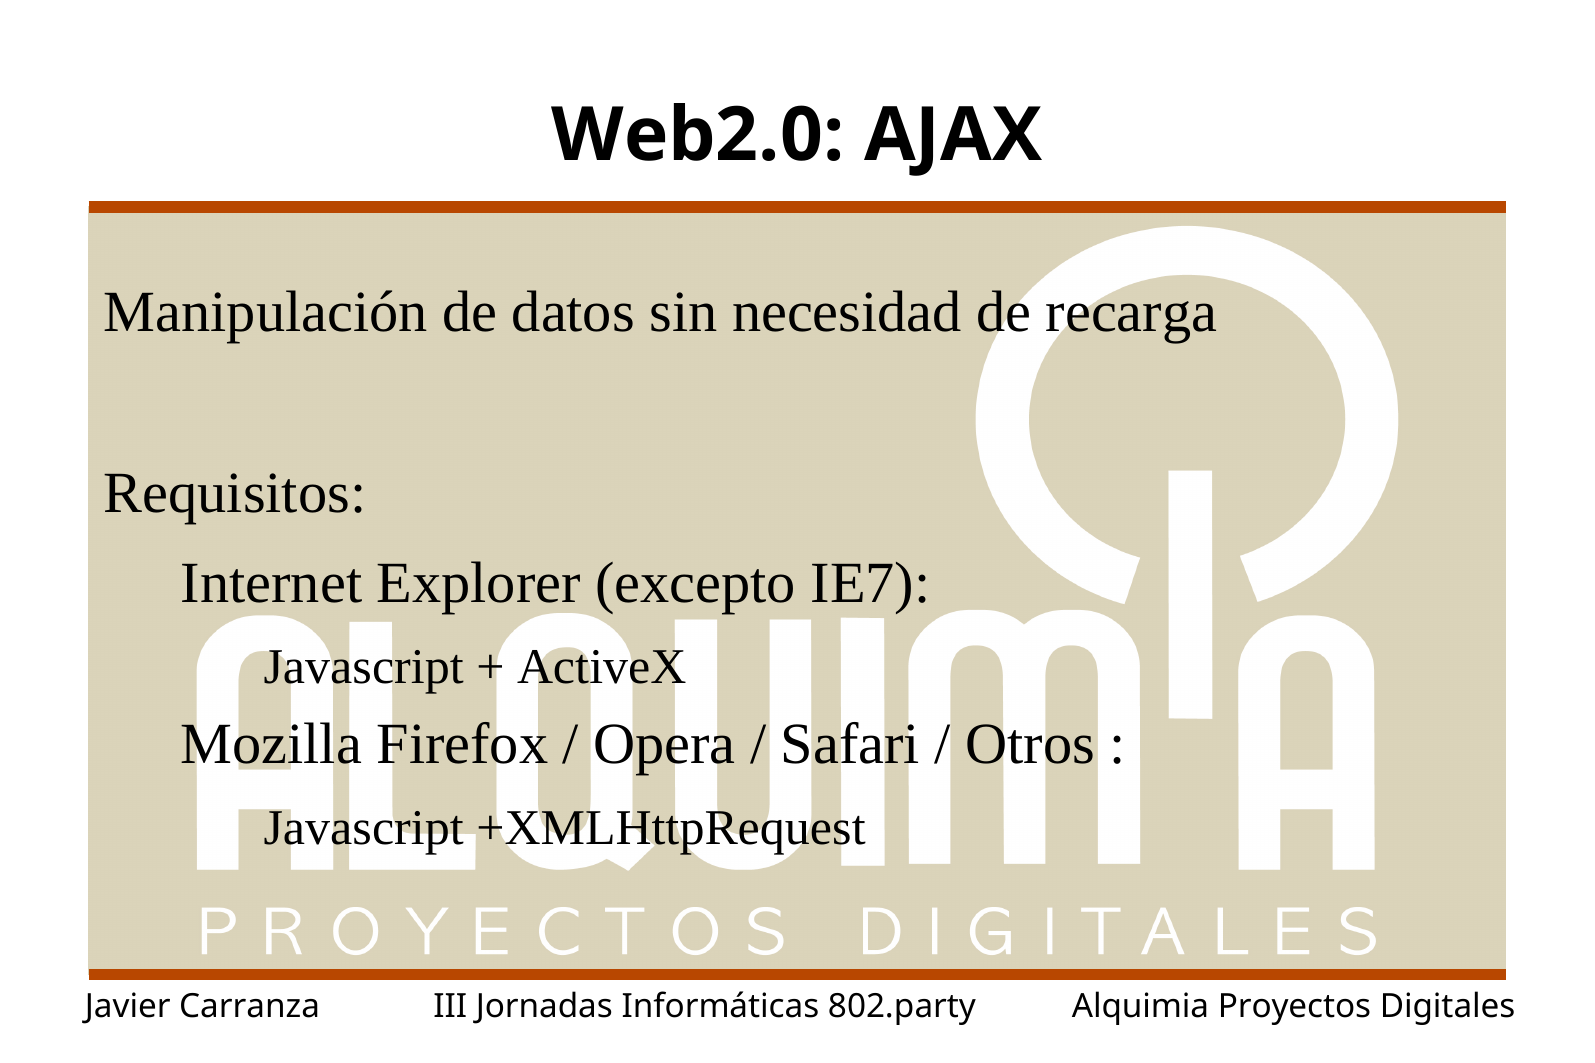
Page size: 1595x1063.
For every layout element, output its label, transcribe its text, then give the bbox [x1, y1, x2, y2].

picture [88, 220, 1506, 279]
title Web2.0: AJAX [79, 42, 1515, 220]
list Manipulación de datos sin necesidad de recarga Requisitos: Internet Explorer (excepto IE7): Javascript + ActiveX Mozilla Firefox / Opera / Safari / Otros : Javascript +XMLHttpRequest [86, 279, 1513, 900]
text_box Javier Carranza III Jornadas Informáticas 802.party Alquimia Proyectos Digitales [81, 974, 1513, 1048]
picture [88, 900, 1506, 969]
